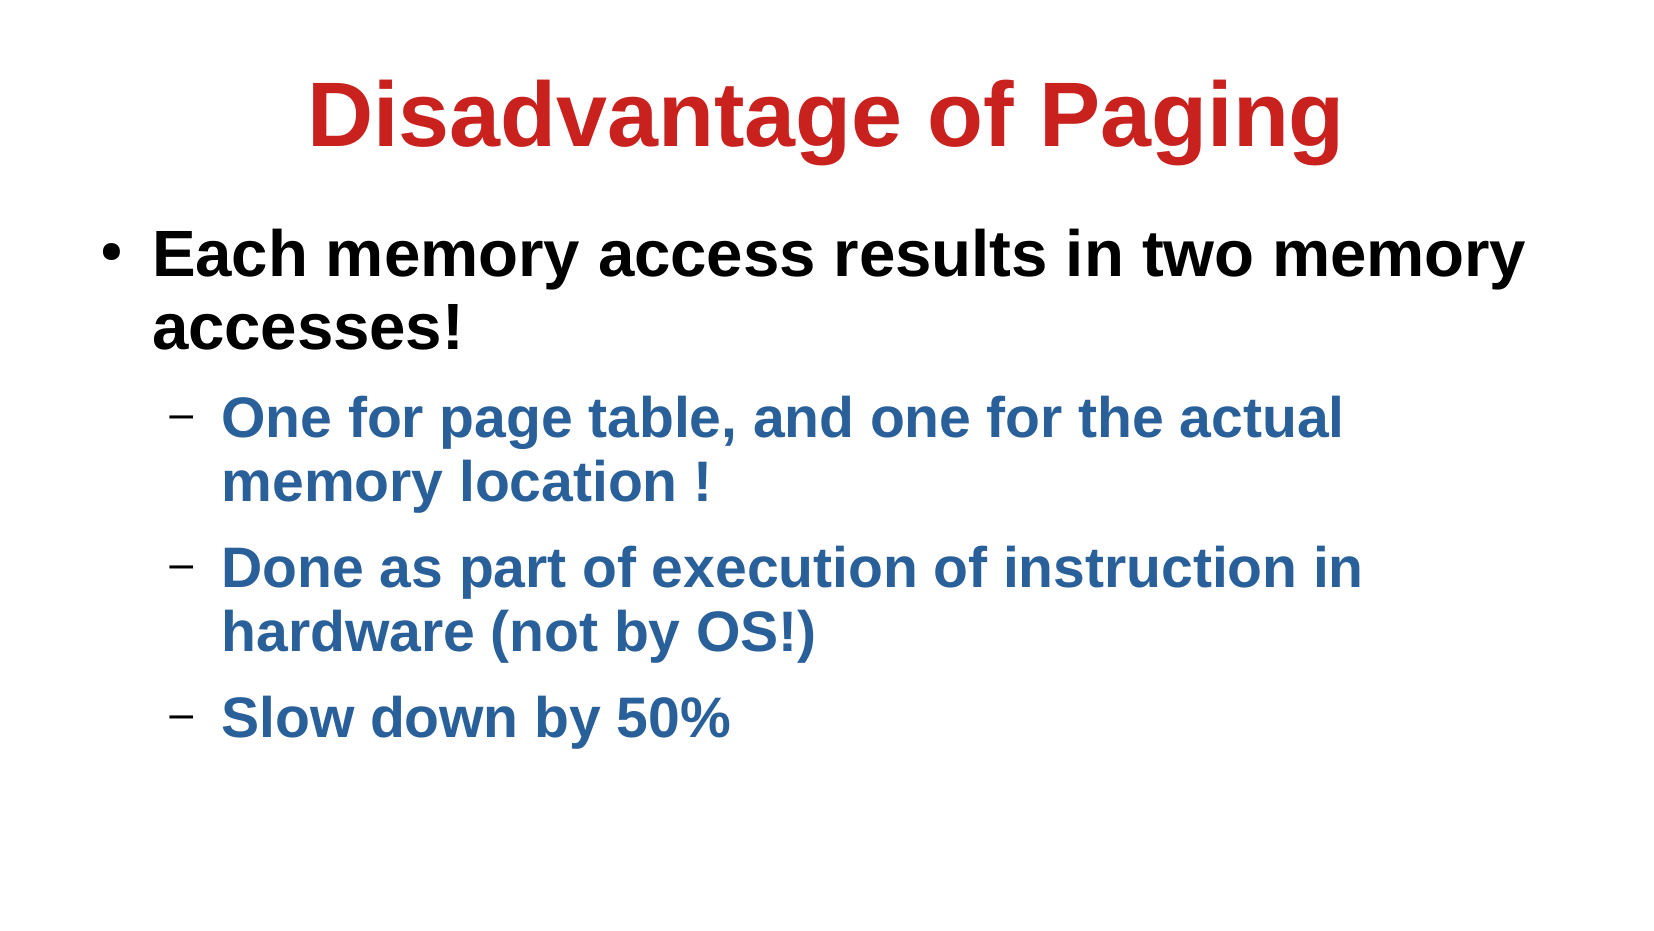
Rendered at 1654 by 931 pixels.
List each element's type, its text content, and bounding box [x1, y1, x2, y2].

list Each memory access results in two memory accesses! One for page table, and one for the actual memory location ! Done as part of execution of instruction in hardware (not by OS!) Slow down by 50% [82, 217, 1571, 758]
title Disadvantage of Paging [82, 37, 1571, 193]
